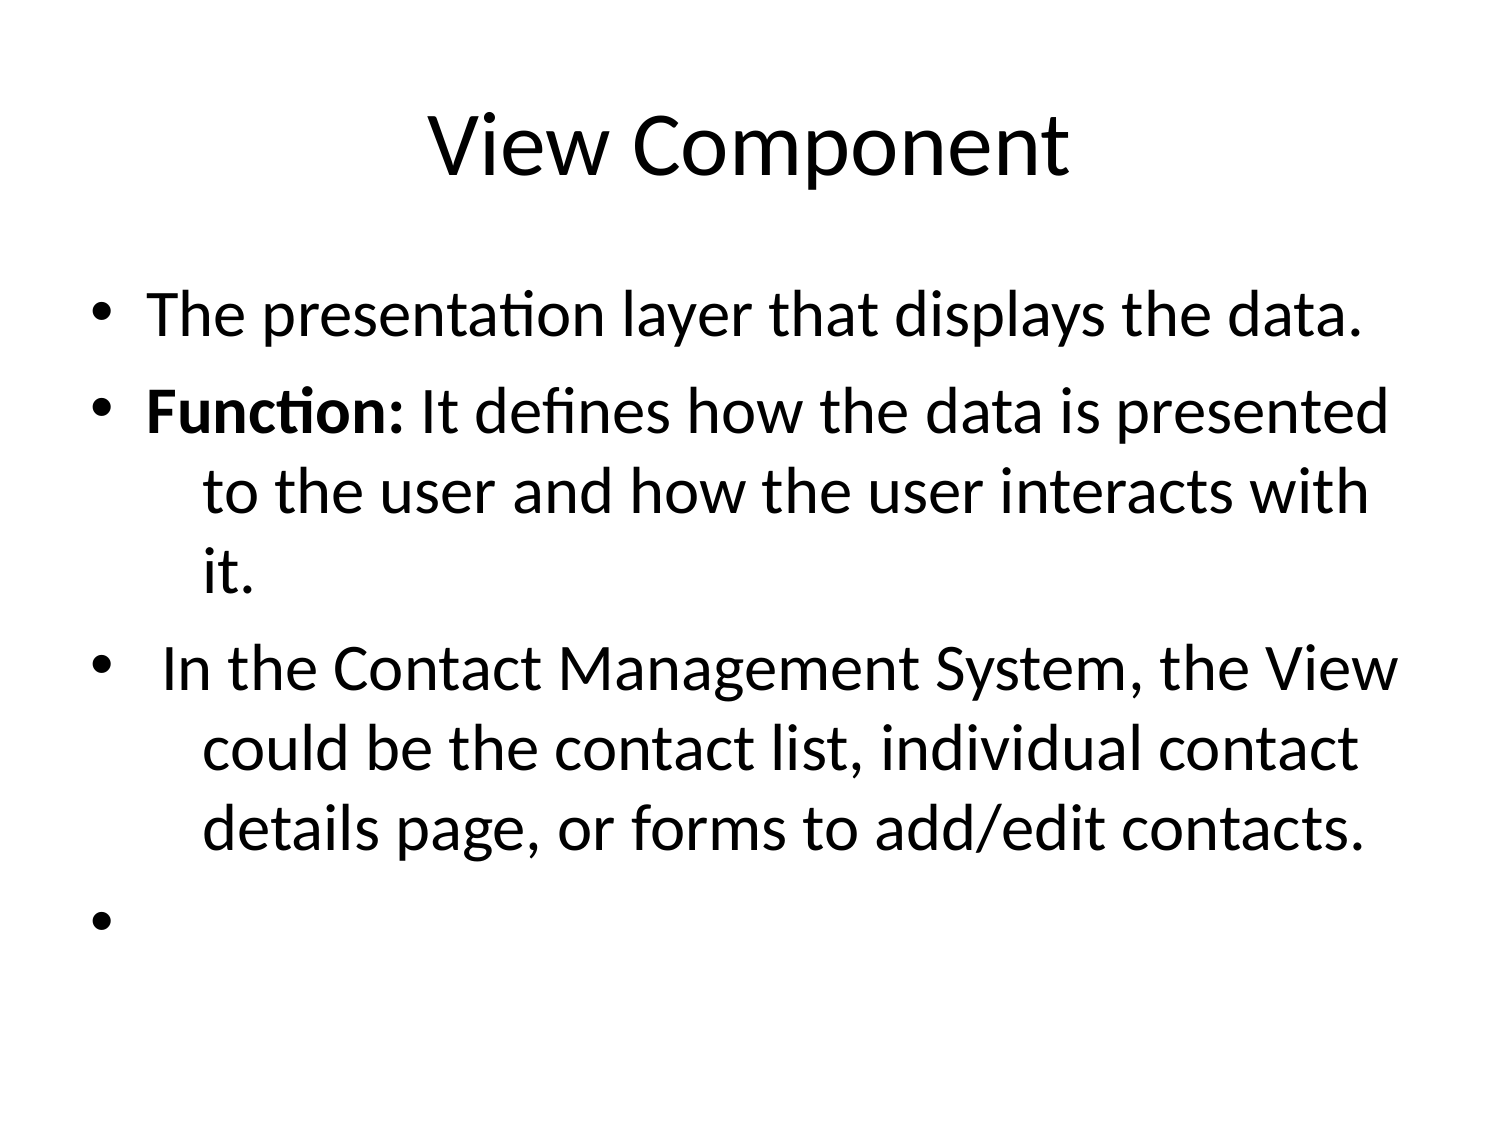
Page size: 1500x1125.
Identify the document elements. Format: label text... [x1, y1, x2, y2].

list The presentation layer that displays the data. Function: It defines how the data is presented to the user and how the user interacts with it. In the Contact Management System, the View could be the contact list, individual contact details page, or forms to add/edit contacts. [75, 262, 1426, 1005]
title View Component [75, 45, 1426, 233]
